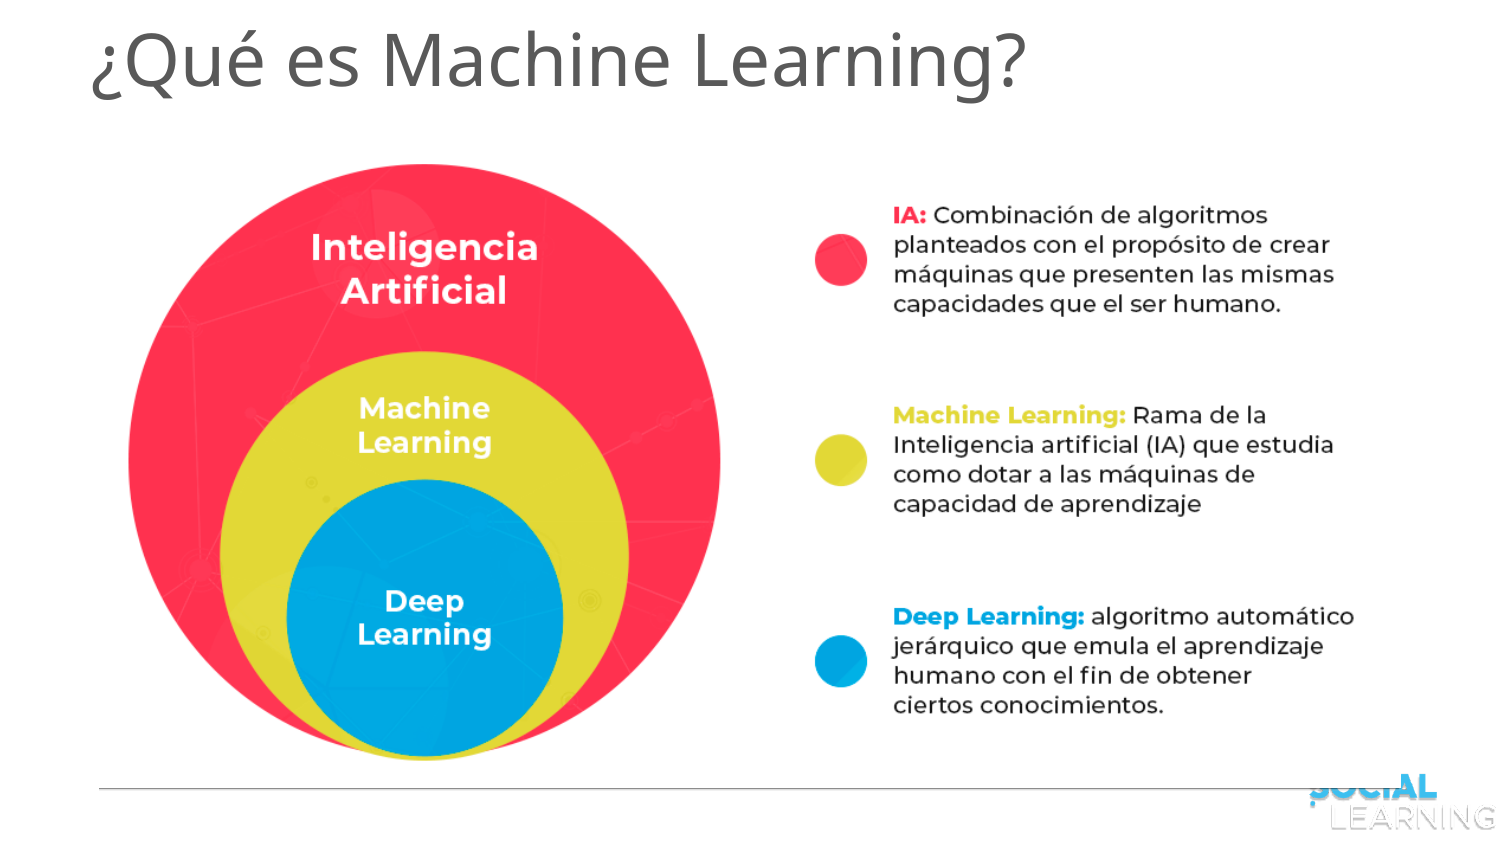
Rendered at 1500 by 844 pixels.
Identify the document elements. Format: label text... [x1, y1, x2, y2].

text_box ¿Qué es Machine Learning? [76, 0, 1281, 141]
picture [99, 137, 1500, 844]
